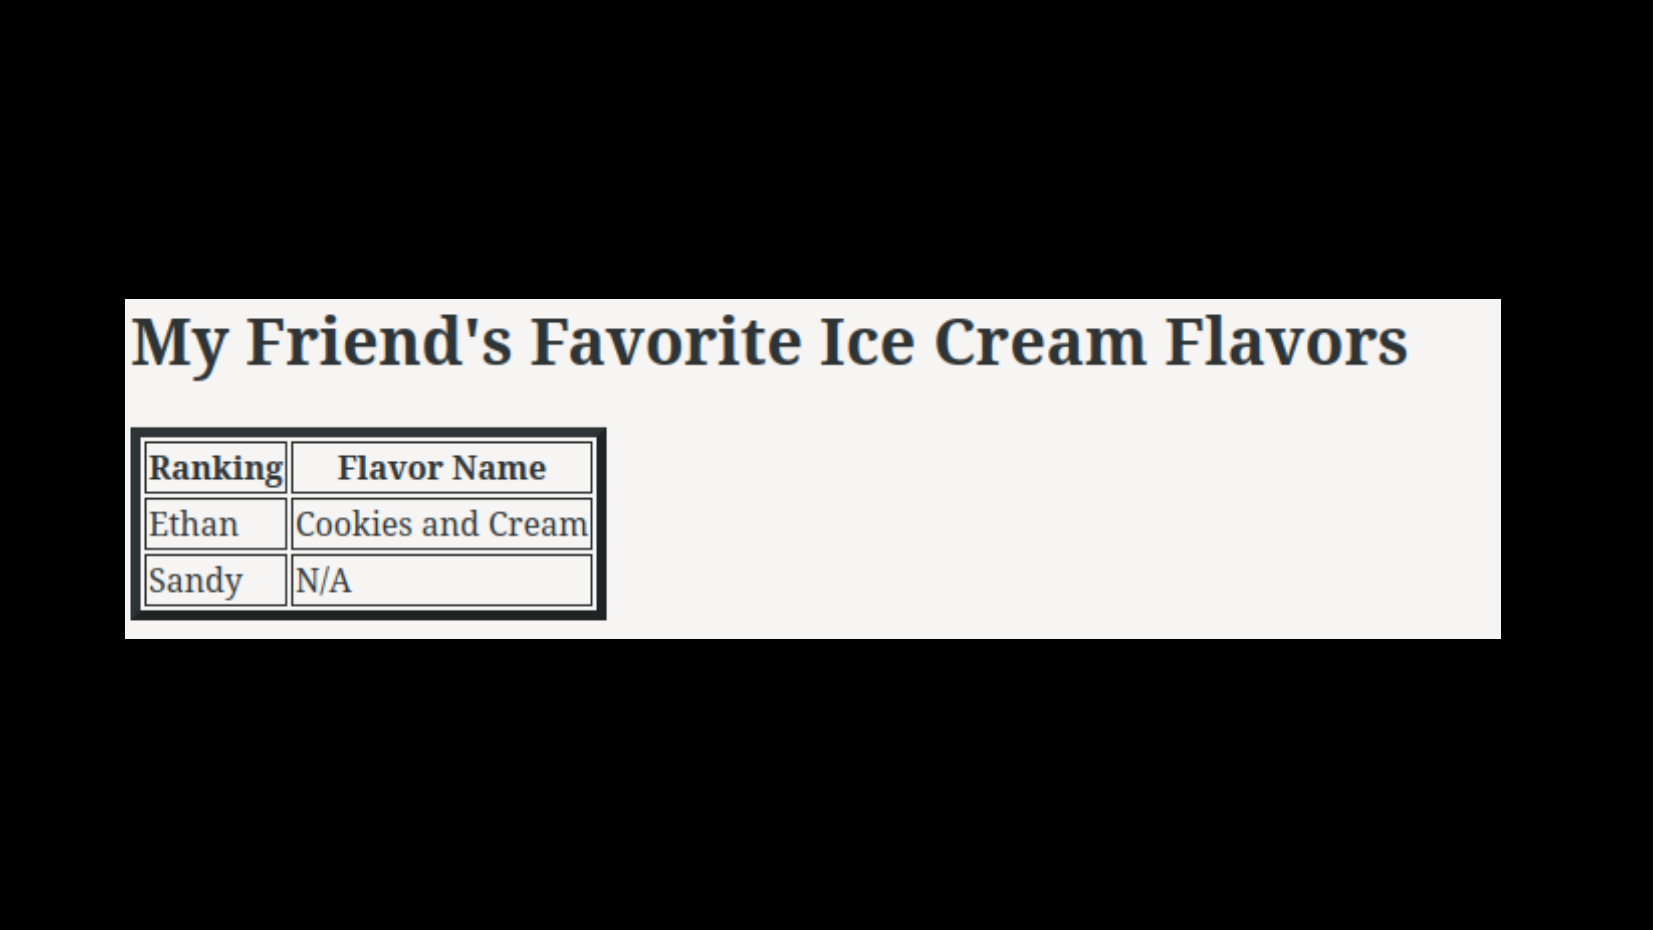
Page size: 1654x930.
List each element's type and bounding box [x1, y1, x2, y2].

picture [125, 299, 1501, 639]
